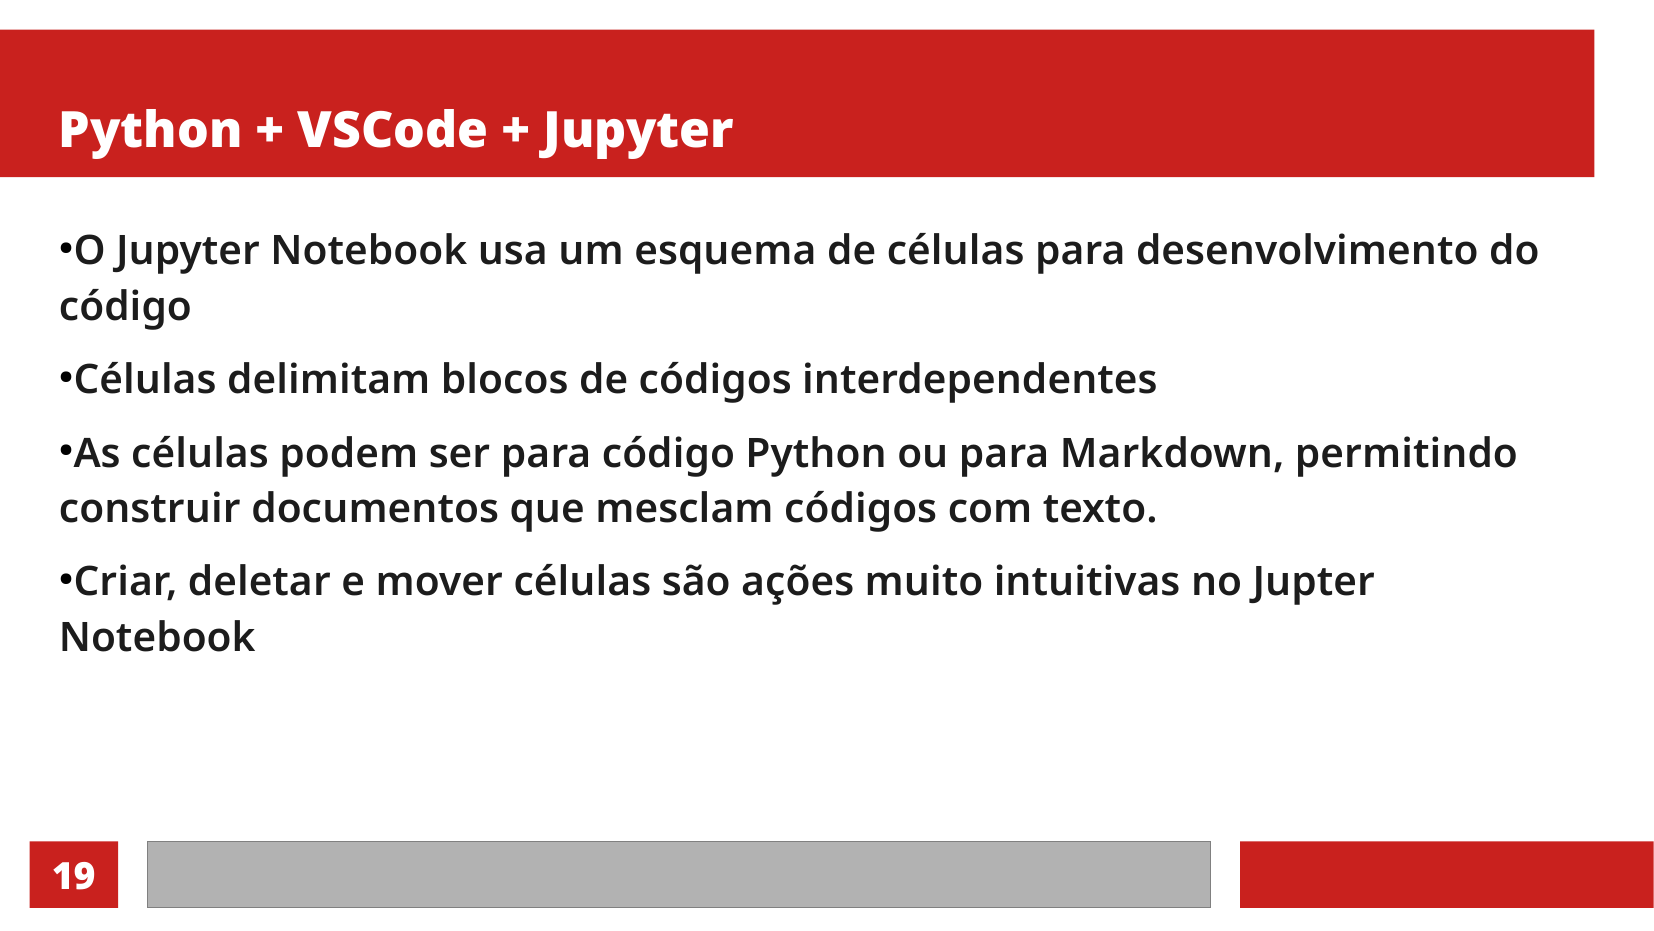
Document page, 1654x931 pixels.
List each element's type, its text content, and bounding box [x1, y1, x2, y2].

title Python + VSCode + Jupyter [59, 44, 1595, 163]
list O Jupyter Notebook usa um esquema de células para desenvolvimento do código Células delimitam blocos de códigos interdependentes As células podem ser para código Python ou para Markdown, permitindo construir documentos que mesclam códigos com texto. Criar, deletar e mover células são ações muito intuitivas no Jupter Notebook [59, 221, 1565, 798]
